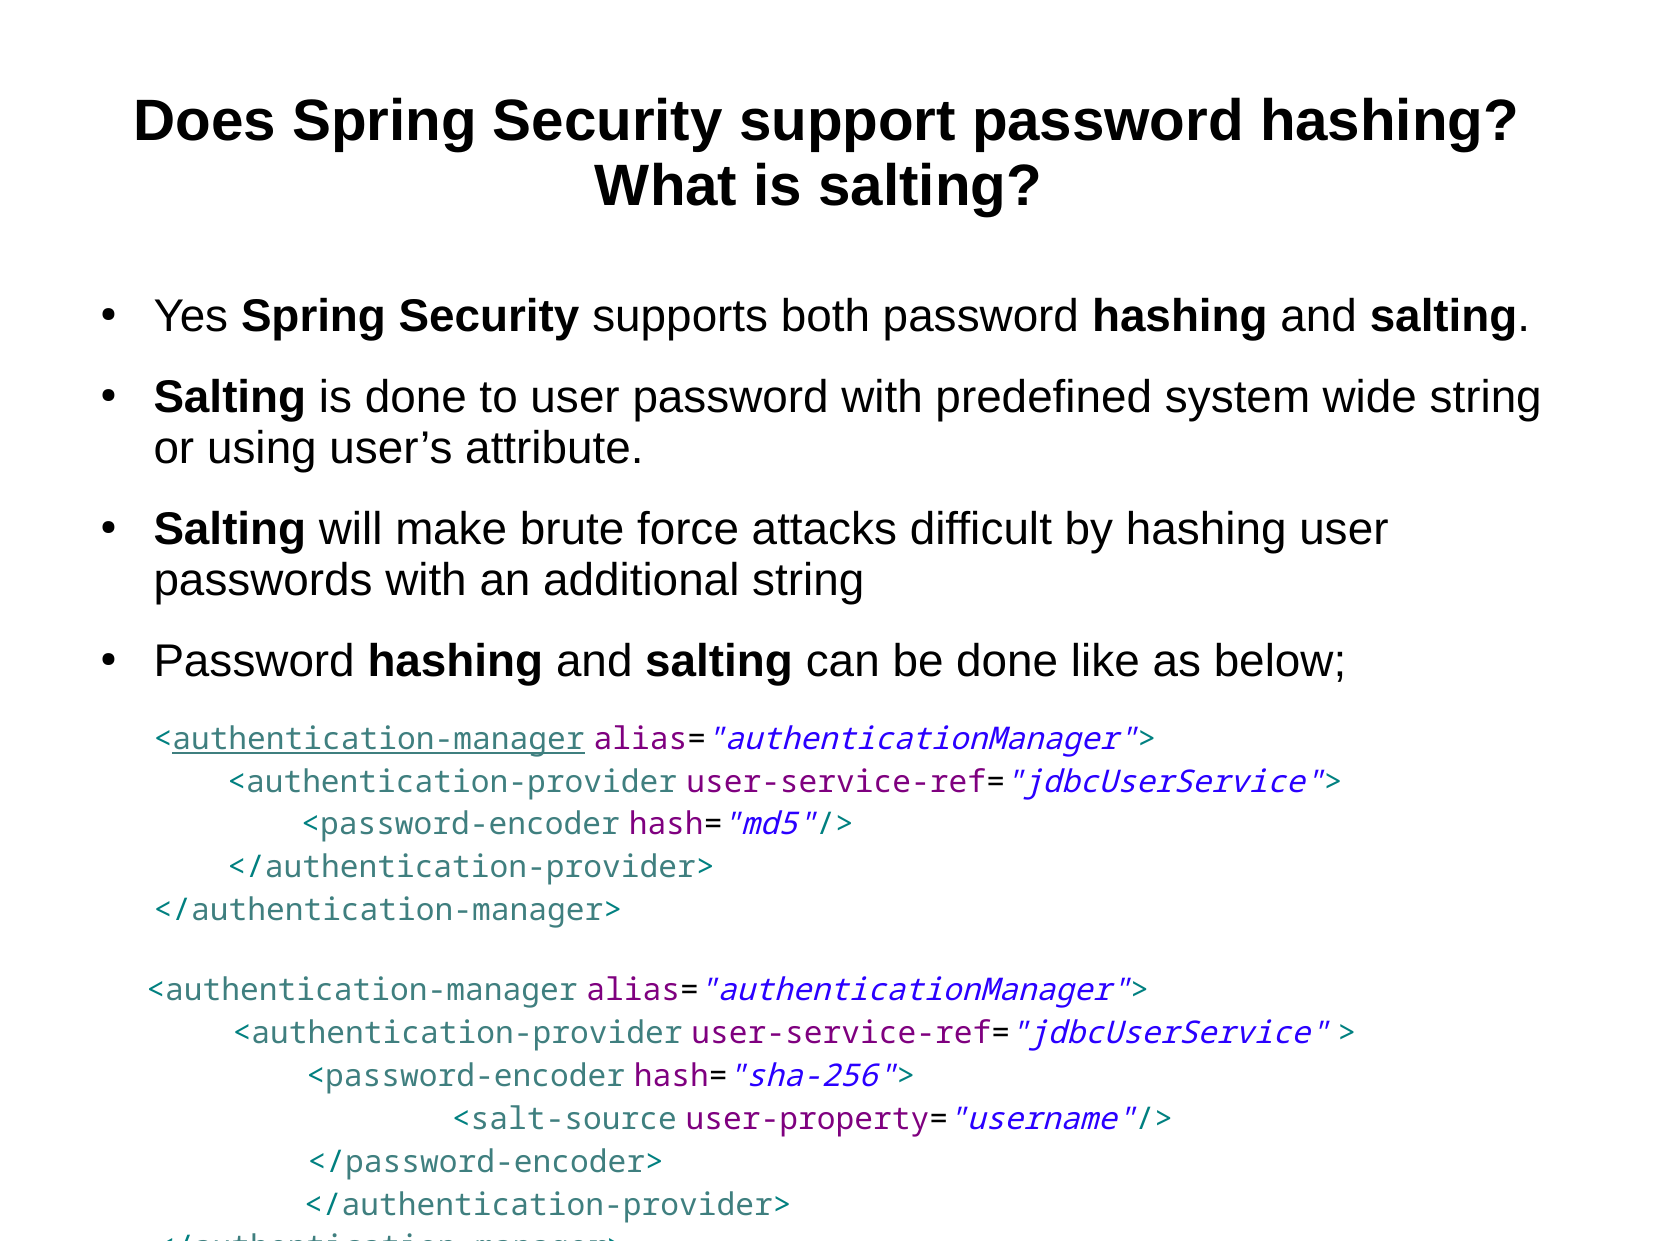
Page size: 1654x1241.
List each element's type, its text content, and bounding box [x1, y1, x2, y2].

title Does Spring Security support password hashing? What is salting? [82, 49, 1571, 257]
list Yes Spring Security supports both password hashing and salting. Salting is done to user password with predefined system wide string or using user’s attribute. Salting will make brute force attacks difficult by hashing user passwords with an additional string Password hashing and salting can be done like as below; <authentication-manager alias="authenticationManager"> <authentication-provider user-service-ref="jdbcUserService"> <password-encoder hash="md5"/> </authentication-provider> </authentication-manager> <authentication-manager alias="authenticationManager"> <authentication-provider user-service-ref="jdbcUserService" > <password-encoder hash="sha-256"> <salt-source user-property="username"/> </password-encoder> </authentication-provider> </authentication-manager> [82, 290, 1571, 1241]
